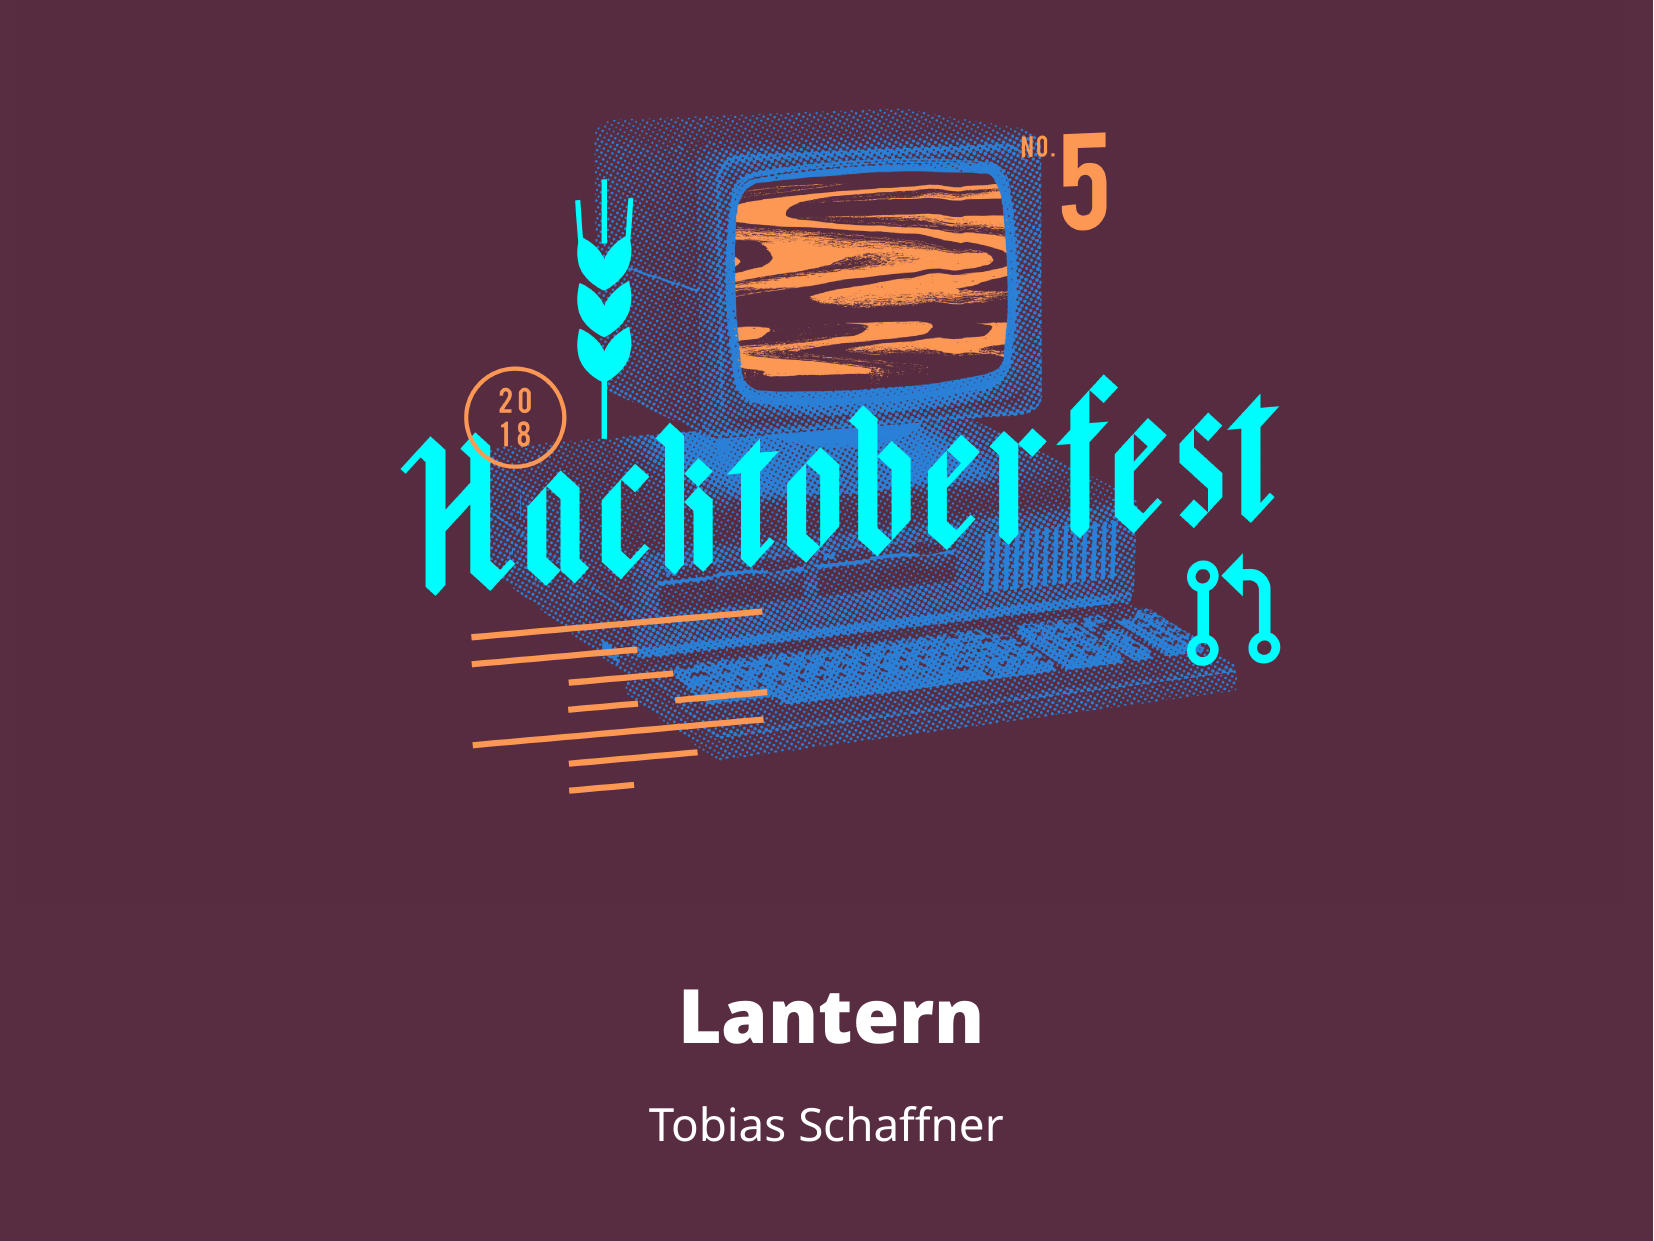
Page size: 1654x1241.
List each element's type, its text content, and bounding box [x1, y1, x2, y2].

title Lantern [64, 918, 1600, 1060]
picture [17, 0, 1626, 906]
subtitle Tobias Schaffner [58, 1065, 1594, 1182]
